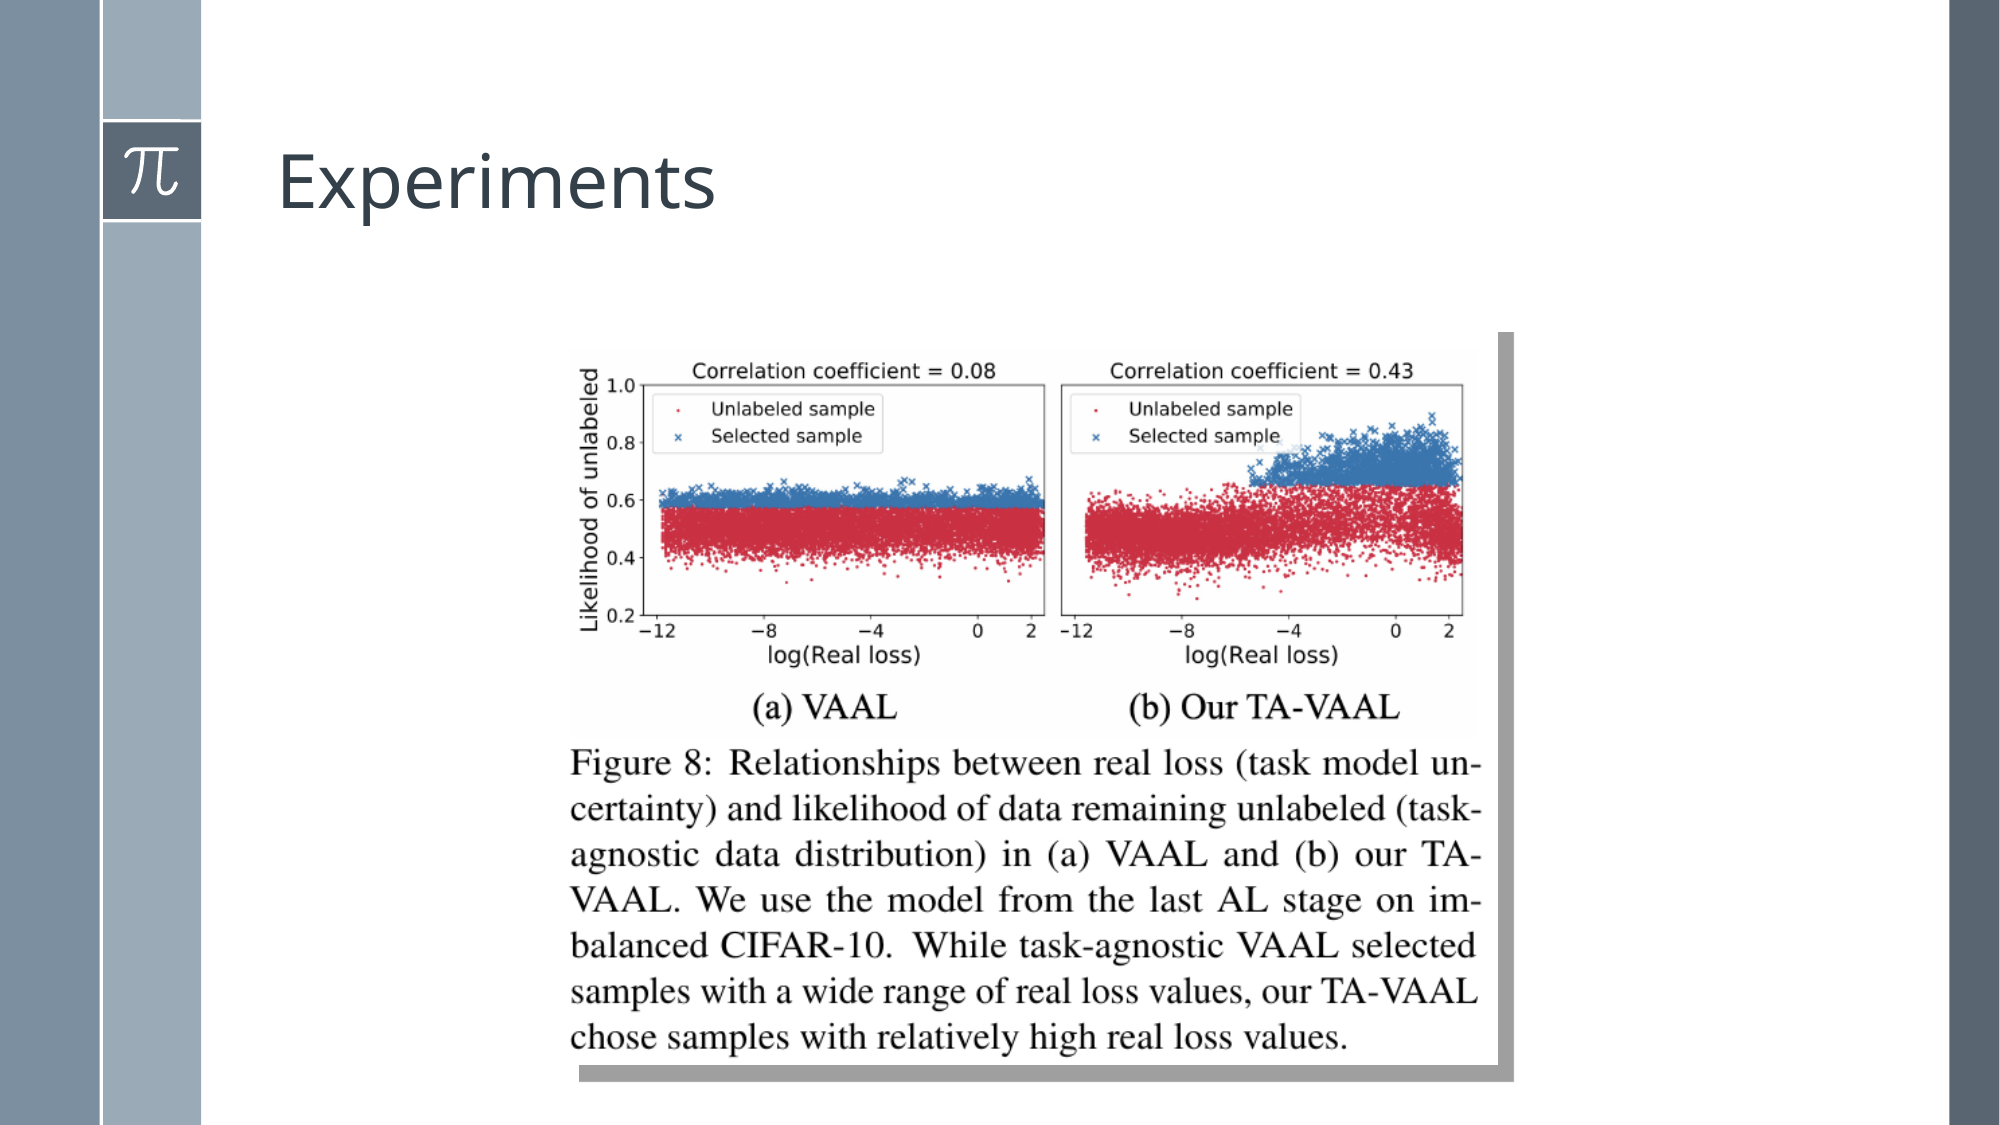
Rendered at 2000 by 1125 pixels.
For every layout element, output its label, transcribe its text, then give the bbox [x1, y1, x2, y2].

picture [561, 314, 1498, 1066]
text_box Experiments [261, 29, 1867, 233]
